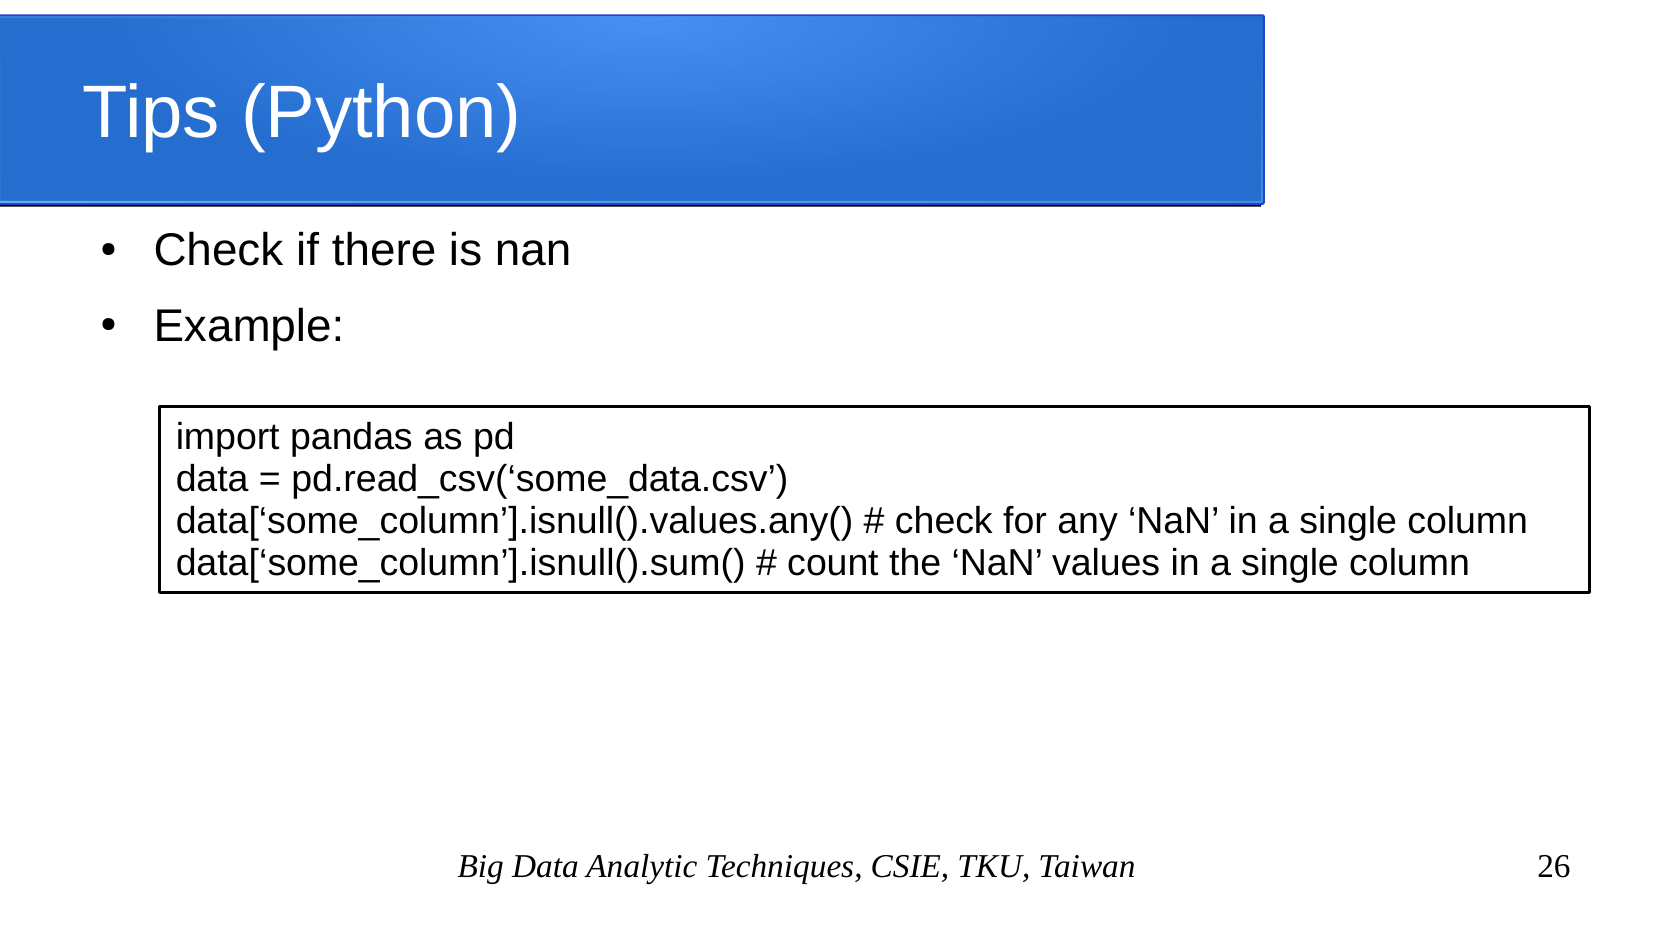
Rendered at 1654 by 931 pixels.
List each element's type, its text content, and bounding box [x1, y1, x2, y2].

list Check if there is nan Example: [82, 224, 1571, 764]
title Tips (Python) [82, 35, 1235, 189]
text_box import pandas as pd data = pd.read_csv(‘some_data.csv’) data[‘some_column’].isnull().values.any() # check for any ‘NaN’ in a single column data[‘some_column’].isnull().sum() # count the ‘NaN’ values in a single column [159, 406, 1590, 593]
